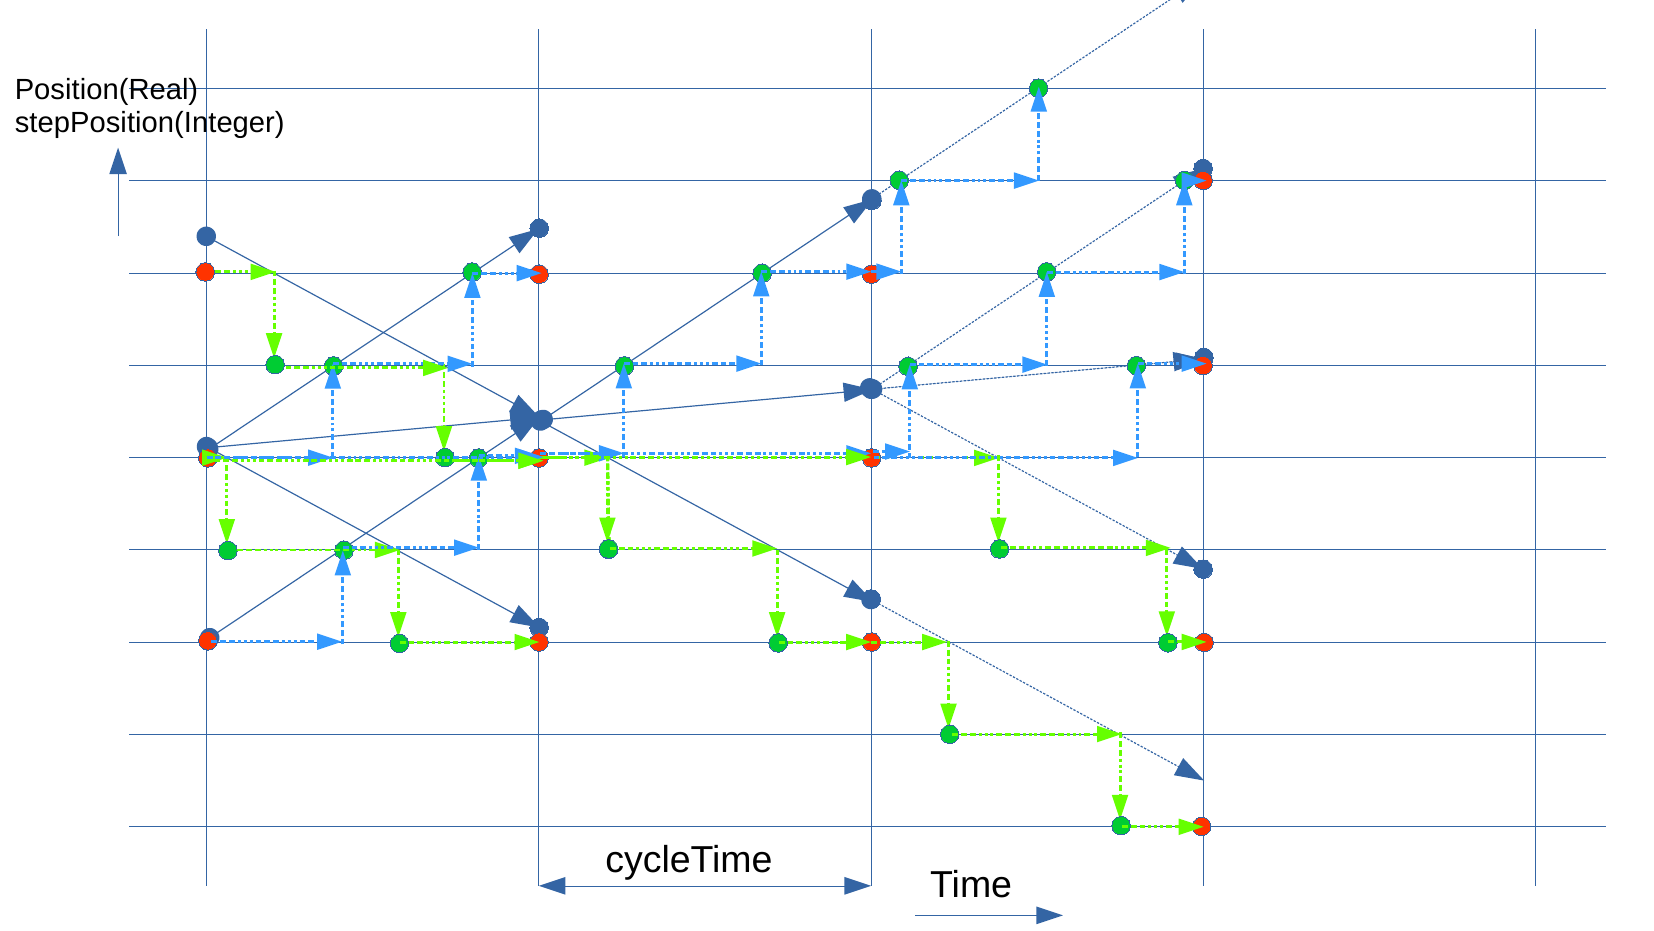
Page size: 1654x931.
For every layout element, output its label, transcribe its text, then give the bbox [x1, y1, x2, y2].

text_box [1193, 559, 1213, 579]
text_box [889, 170, 909, 190]
text_box [462, 262, 482, 281]
text_box [615, 356, 634, 375]
text_box [530, 264, 549, 284]
text_box [1158, 633, 1178, 653]
text_box [482, 457, 487, 467]
text_box [1193, 159, 1213, 190]
text_box [469, 448, 488, 467]
text_box [532, 448, 548, 456]
text_box [195, 262, 215, 282]
text_box [861, 589, 881, 609]
text_box [863, 205, 881, 210]
text_box Position(Real) stepPosition(Integer) [0, 65, 325, 207]
text_box [390, 634, 409, 653]
text_box [436, 448, 455, 467]
text_box [1175, 171, 1192, 189]
text_box [940, 724, 960, 744]
text_box [863, 448, 881, 468]
text_box [334, 540, 354, 560]
text_box [1194, 347, 1214, 375]
text_box [768, 633, 788, 653]
text_box Time [915, 856, 1034, 916]
text_box [1111, 816, 1131, 835]
text_box [864, 264, 876, 271]
text_box [752, 263, 772, 282]
text_box [218, 541, 238, 560]
text_box [204, 448, 217, 454]
text_box [265, 355, 285, 374]
text_box [1127, 356, 1146, 375]
text_box [198, 450, 202, 465]
text_box [599, 539, 618, 559]
text_box [990, 539, 1009, 559]
text_box cycleTime [590, 831, 827, 886]
text_box [1195, 633, 1214, 652]
text_box [1037, 262, 1056, 281]
text_box [529, 618, 549, 652]
text_box [324, 356, 343, 375]
text_box [529, 218, 549, 238]
text_box [1193, 817, 1211, 836]
text_box [898, 356, 918, 376]
text_box [533, 459, 549, 468]
text_box [862, 632, 881, 652]
text_box [198, 631, 218, 651]
text_box [862, 273, 879, 284]
text_box [203, 462, 217, 468]
text_box [1029, 78, 1048, 97]
